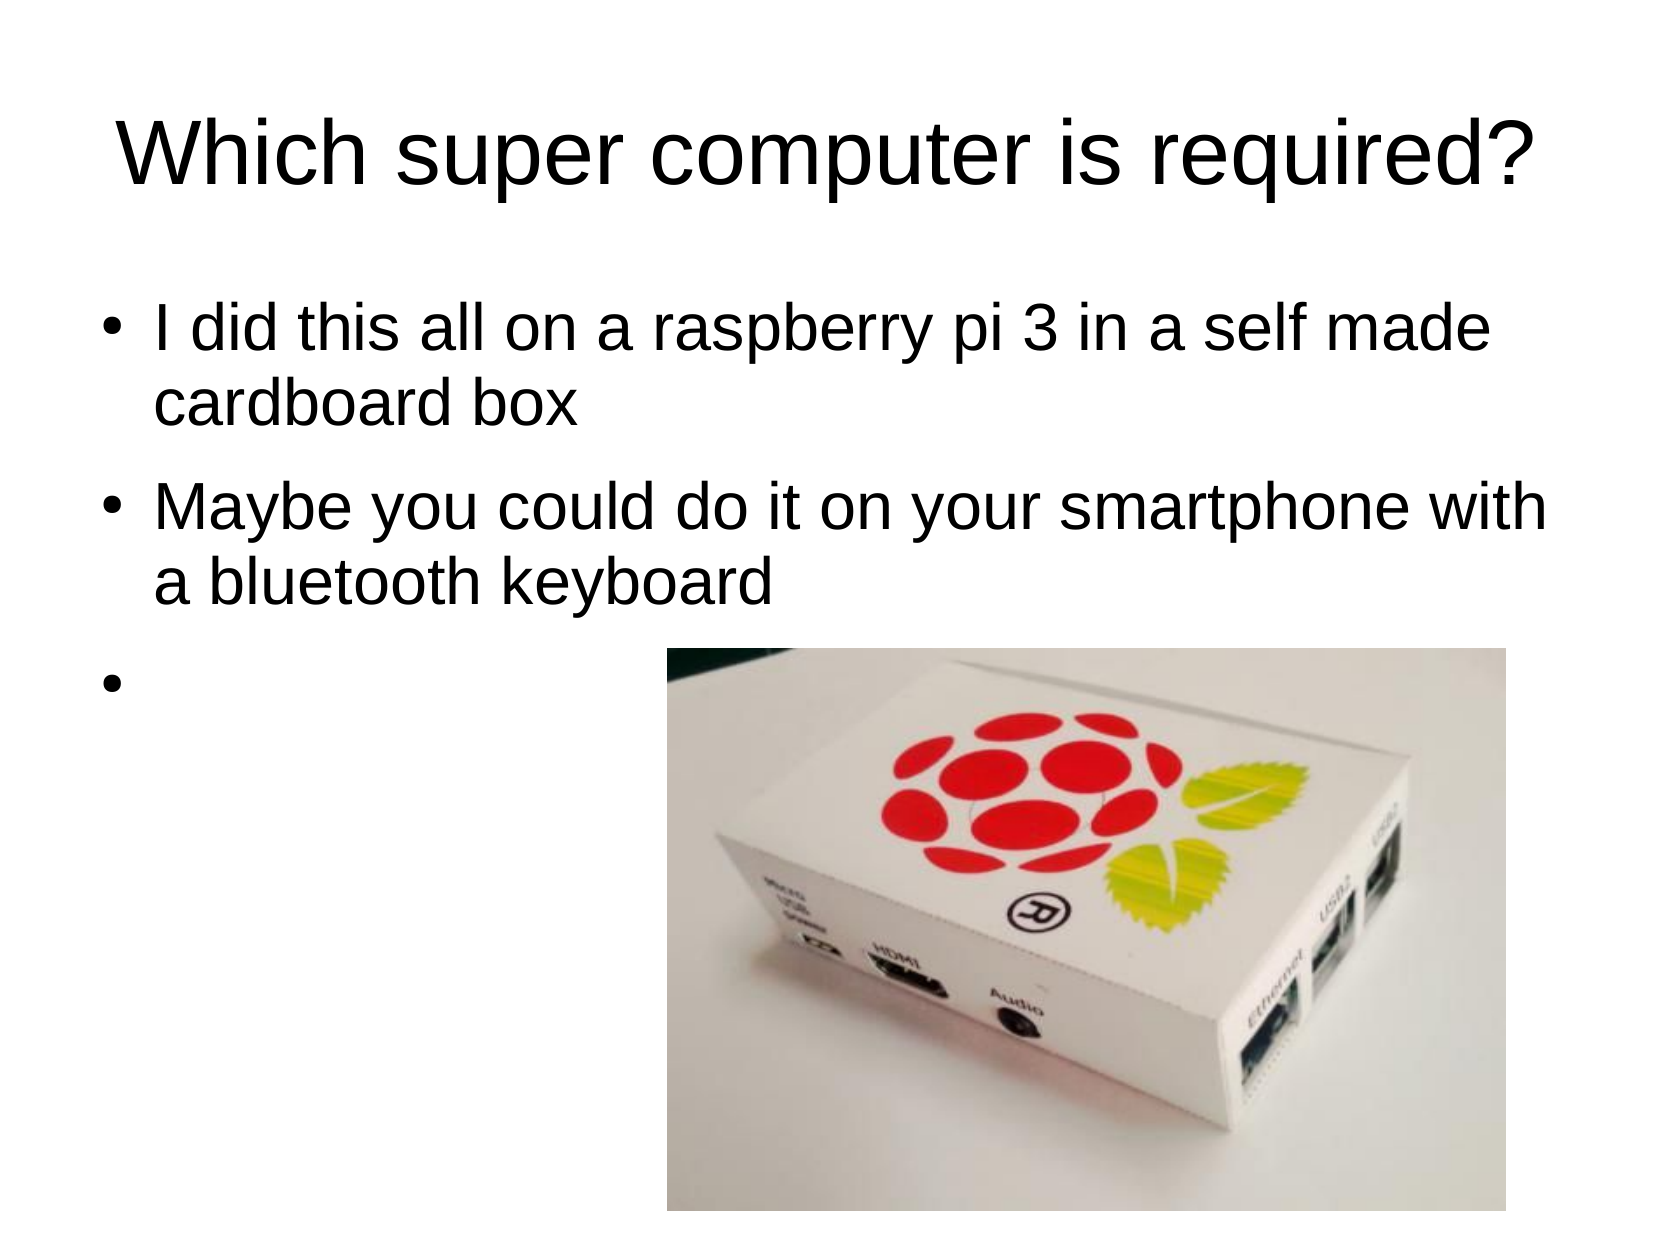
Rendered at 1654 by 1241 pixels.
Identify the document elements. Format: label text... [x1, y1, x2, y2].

picture [667, 648, 1506, 1211]
title Which super computer is required? [82, 49, 1571, 257]
list I did this all on a raspberry pi 3 in a self made cardboard box Maybe you could do it on your smartphone with a bluetooth keyboard [82, 290, 1571, 1010]
